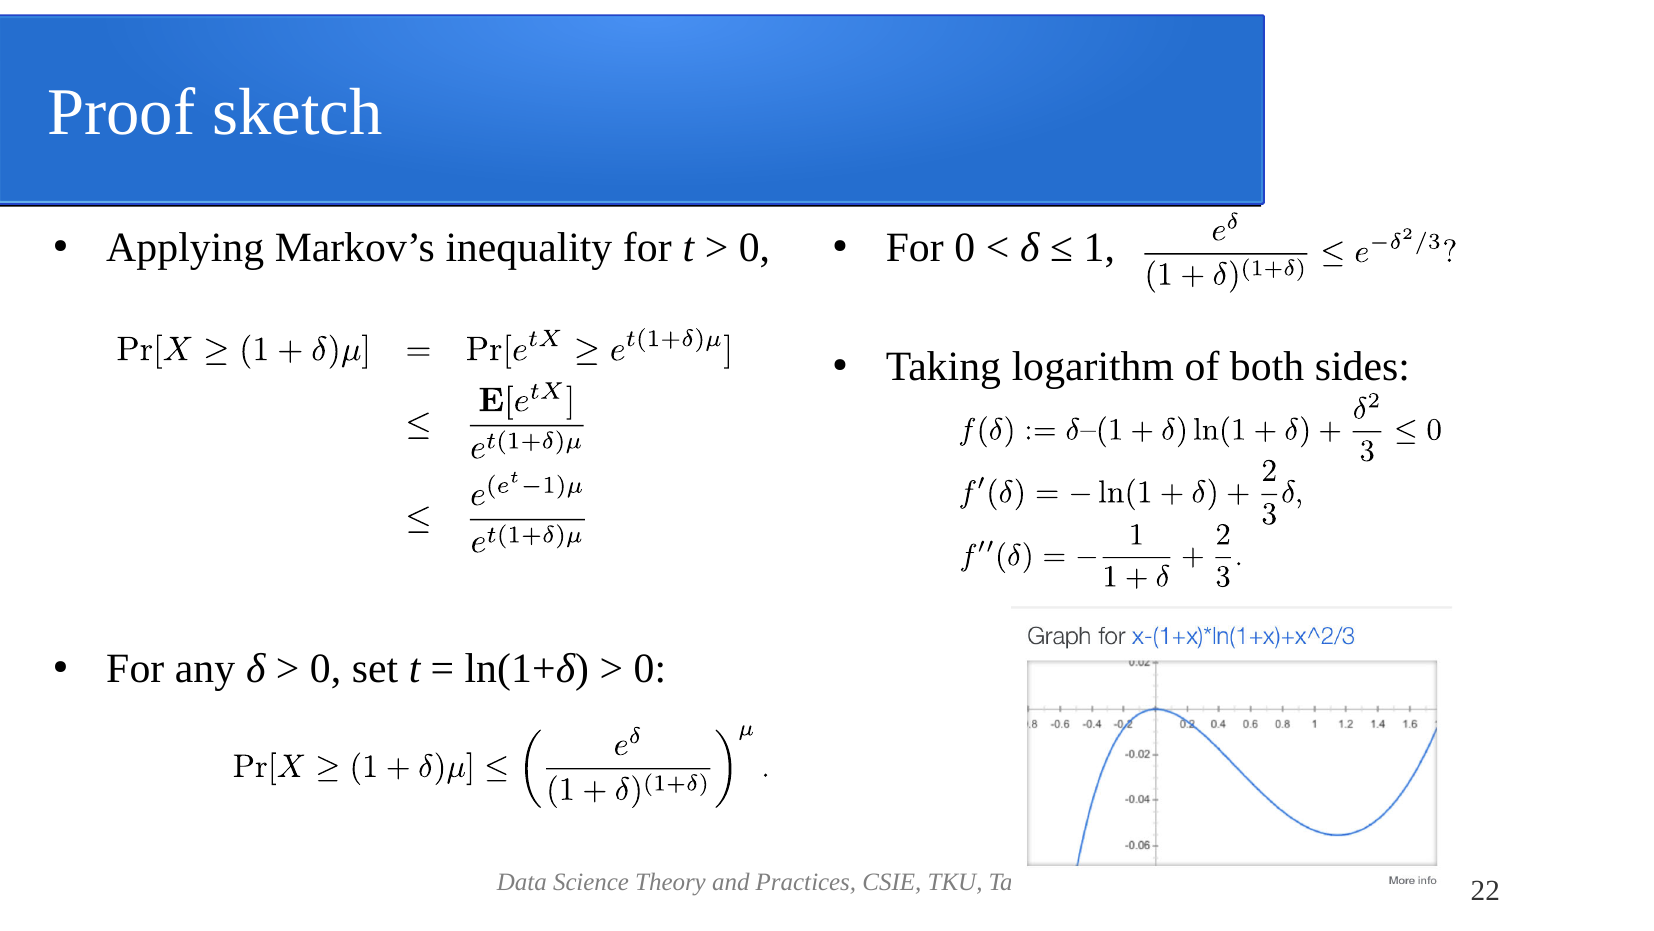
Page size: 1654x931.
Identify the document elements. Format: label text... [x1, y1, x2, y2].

title Proof sketch [47, 35, 1199, 189]
list For 0 < δ ≤ 1, Taking logarithm of both sides: [814, 224, 1607, 863]
picture [1011, 606, 1453, 894]
picture [1143, 211, 1457, 294]
picture [116, 328, 729, 553]
picture [956, 391, 1442, 589]
picture [232, 725, 768, 808]
list Applying Markov’s inequality for t > 0, For any δ > 0, set t = ln(1+δ) > 0: [35, 224, 827, 875]
